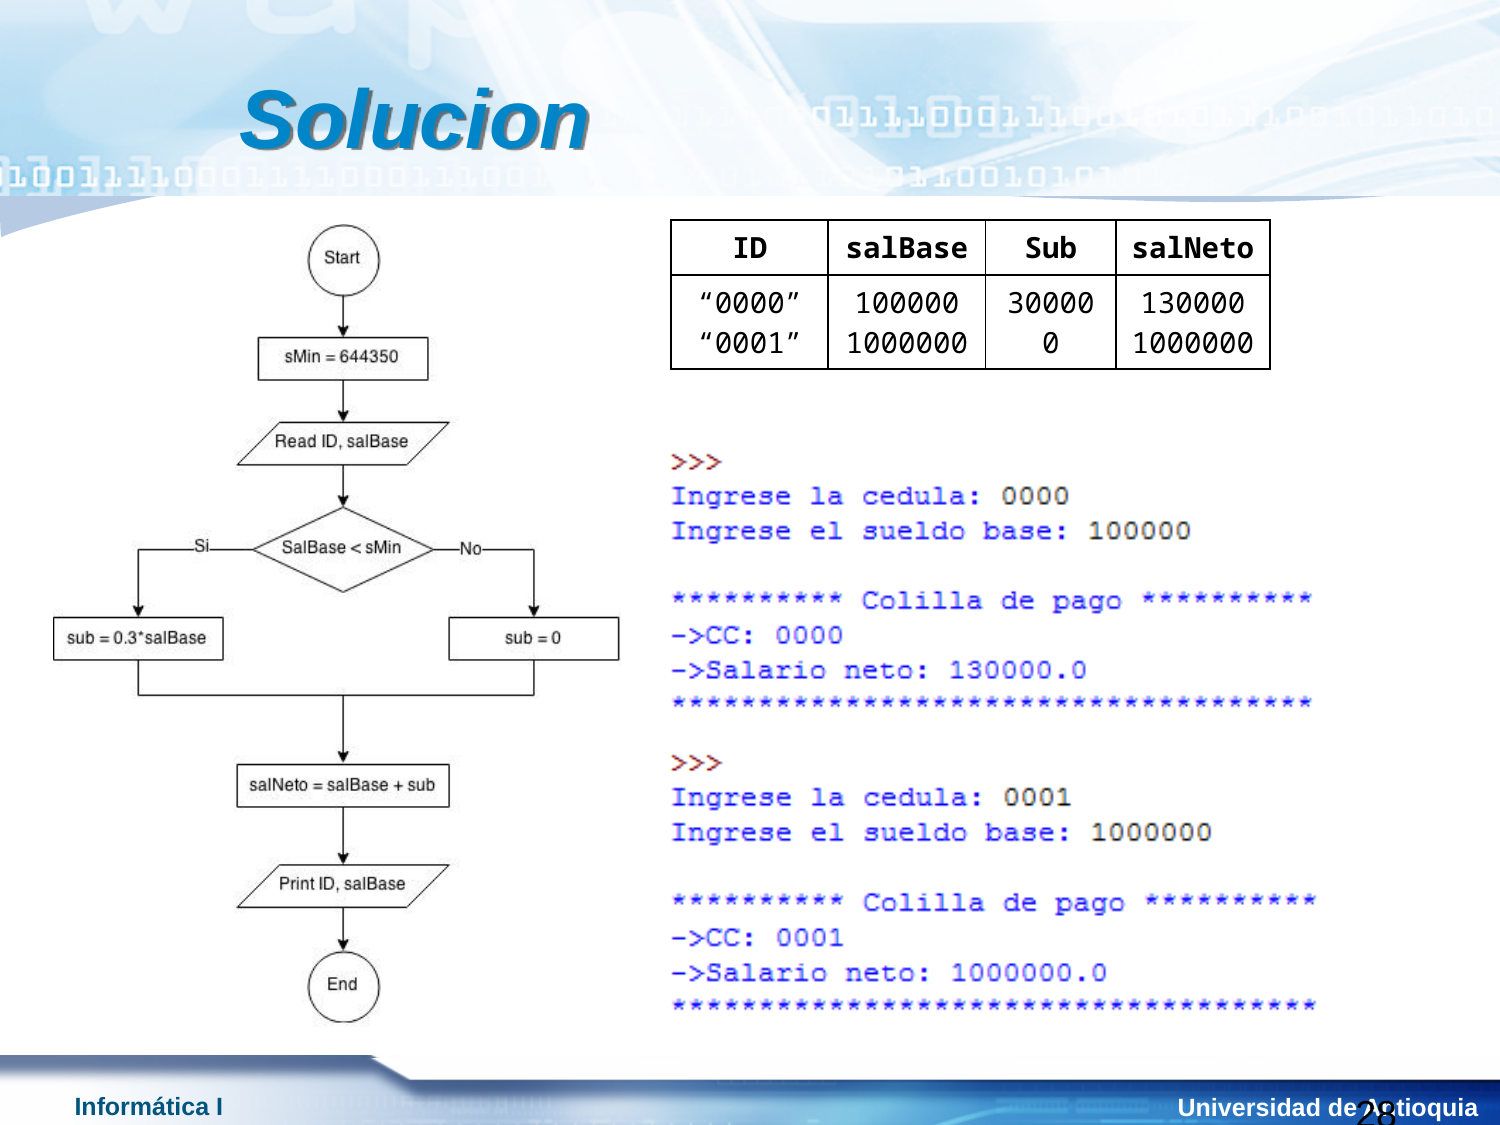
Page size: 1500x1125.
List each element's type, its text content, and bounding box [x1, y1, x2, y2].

table_cell “0000” “0001” [672, 276, 827, 368]
picture [1332, 1105, 1337, 1114]
table_header salBase [829, 221, 985, 274]
table_header salNeto [1117, 221, 1269, 274]
table_header Sub [986, 221, 1115, 274]
picture [0, 0, 1500, 196]
title Solucion [224, 57, 1438, 150]
table_cell 100000 1000000 [829, 276, 985, 368]
picture [0, 1055, 1500, 1125]
table_cell 130000 1000000 [1117, 276, 1269, 368]
picture [664, 444, 1360, 717]
slide_number <número> [1340, 1082, 1500, 1125]
table_header ID [672, 221, 827, 274]
picture [664, 747, 1358, 1019]
table_cell 30000 0 [986, 276, 1115, 368]
picture [53, 224, 621, 1027]
